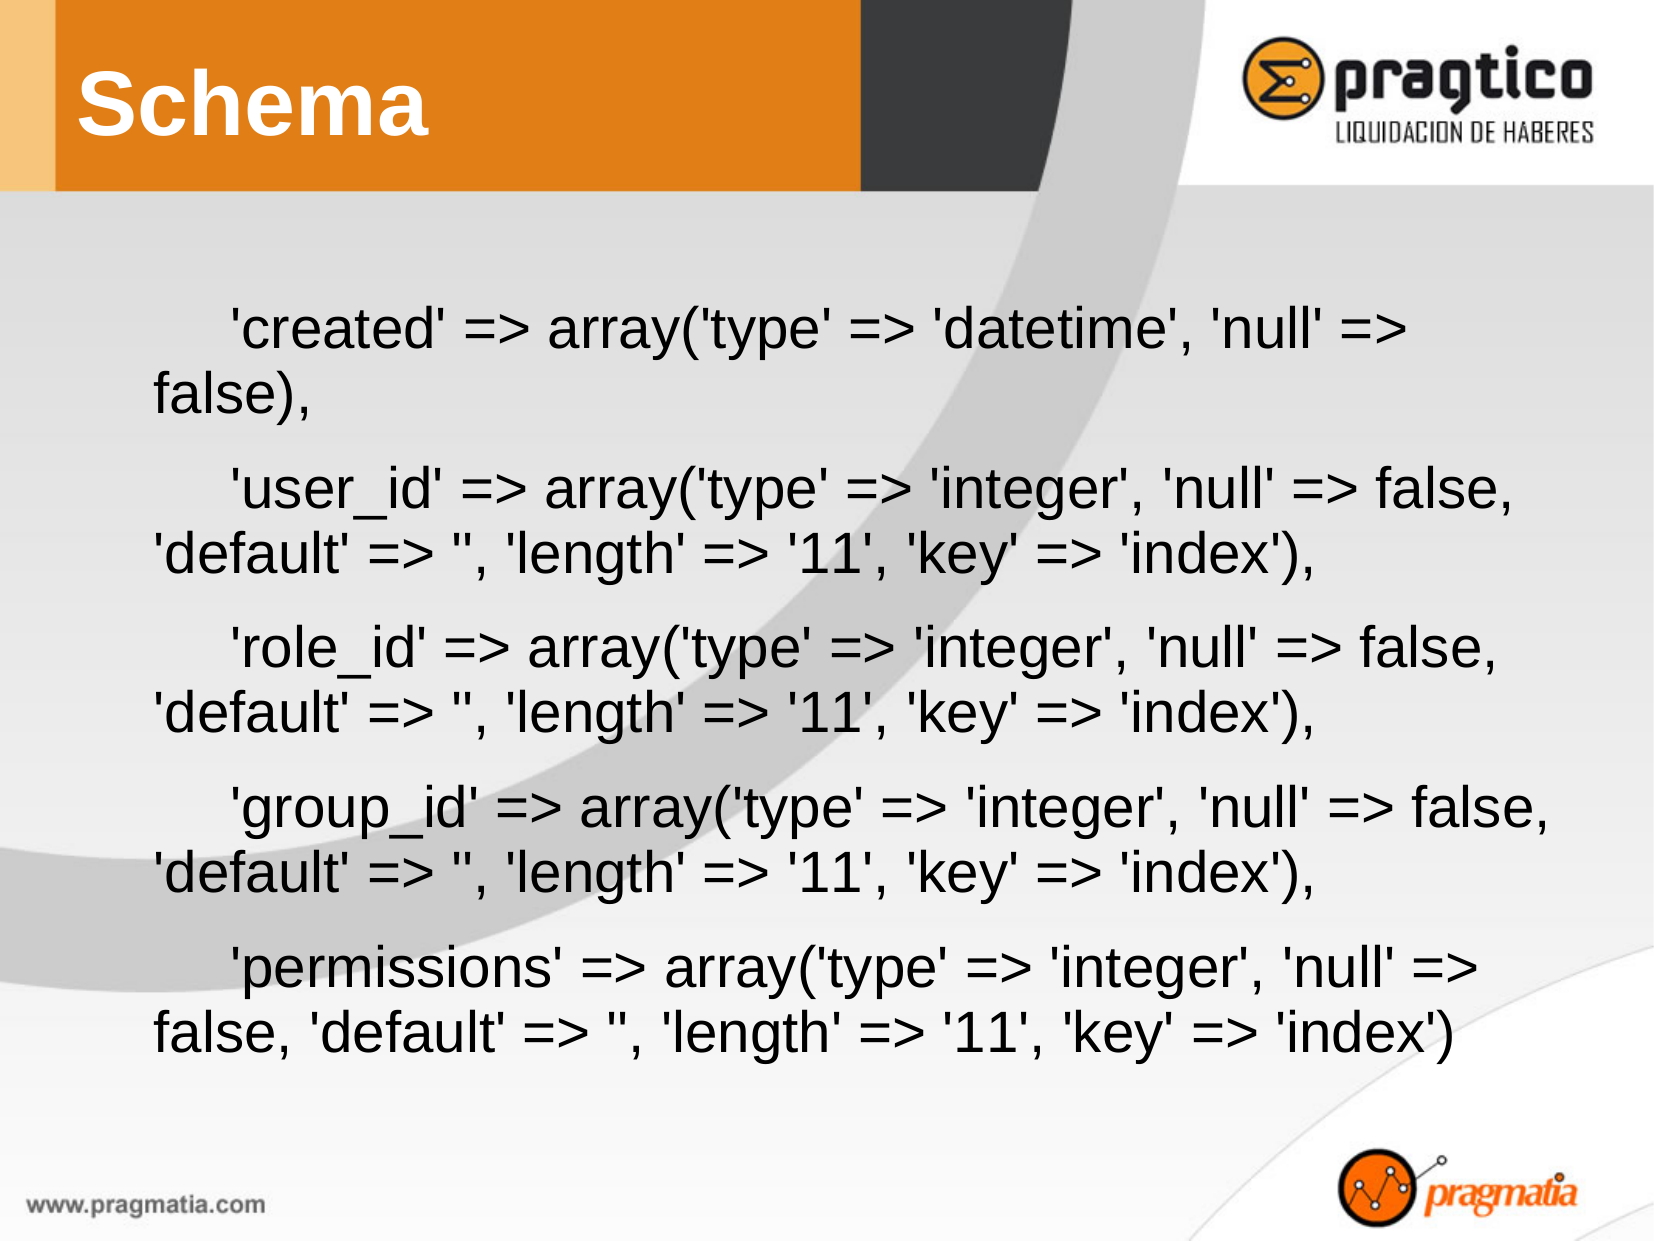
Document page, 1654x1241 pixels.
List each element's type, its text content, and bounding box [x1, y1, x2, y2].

picture [0, 0, 1654, 1241]
title Schema [76, 7, 1565, 200]
list 'created' => array('type' => 'datetime', 'null' => false), 'user_id' => array('type' => 'integer', 'null' => false, 'default' => '', 'length' => '11', 'key' => 'index'), 'role_id' => array('type' => 'integer', 'null' => false, 'default' => '', 'length' => '11', 'key' => 'index'), 'group_id' => array('type' => 'integer', 'null' => false, 'default' => '', 'length' => '11', 'key' => 'index'), 'permissions' => array('type' => 'integer', 'null' => false, 'default' => '', 'length' => '11', 'key' => 'index') [82, 296, 1571, 1100]
